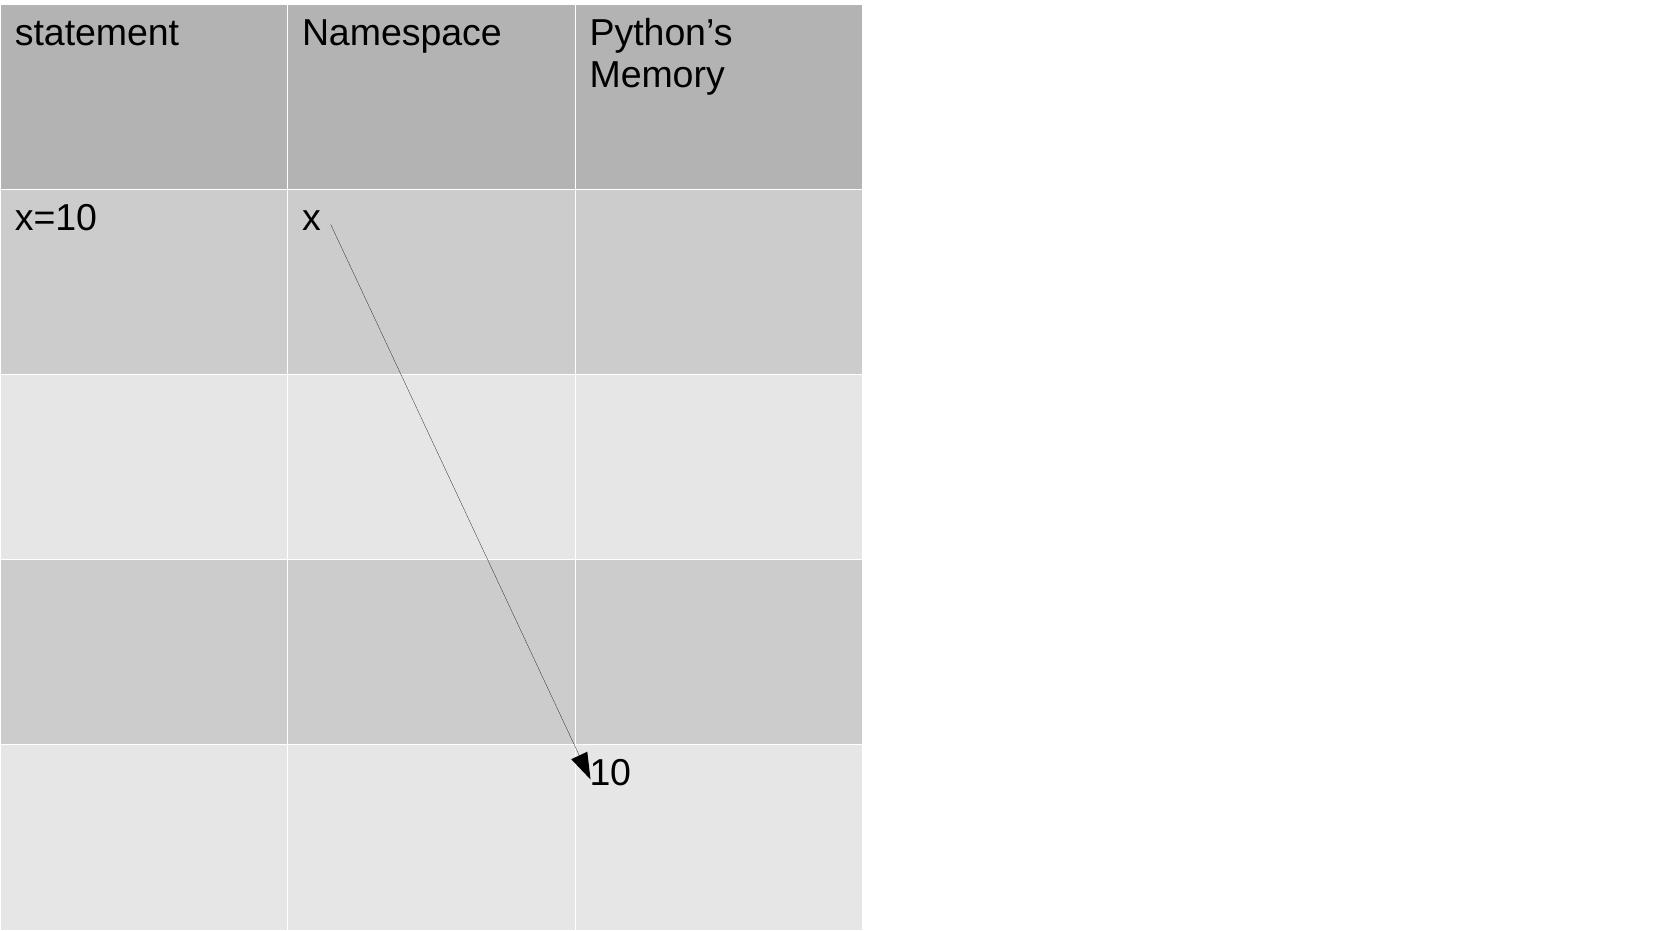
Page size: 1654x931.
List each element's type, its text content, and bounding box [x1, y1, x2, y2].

table_cell [288, 560, 573, 744]
table_cell 10 [576, 745, 862, 930]
table_cell [402, 375, 575, 559]
table_cell x [288, 190, 575, 374]
table_cell [1, 375, 287, 559]
table_cell x=10 [1, 190, 287, 374]
table_cell [1, 745, 287, 930]
table_header statement [1, 5, 287, 189]
table_cell [1, 560, 287, 744]
table_cell [576, 560, 862, 744]
table_cell [288, 375, 486, 559]
table_cell [489, 560, 575, 743]
table_cell [576, 375, 862, 559]
table_header Namespace [288, 5, 575, 189]
table_cell [288, 745, 575, 930]
table_header Python’s Memory [576, 5, 862, 189]
table_cell [576, 190, 862, 374]
